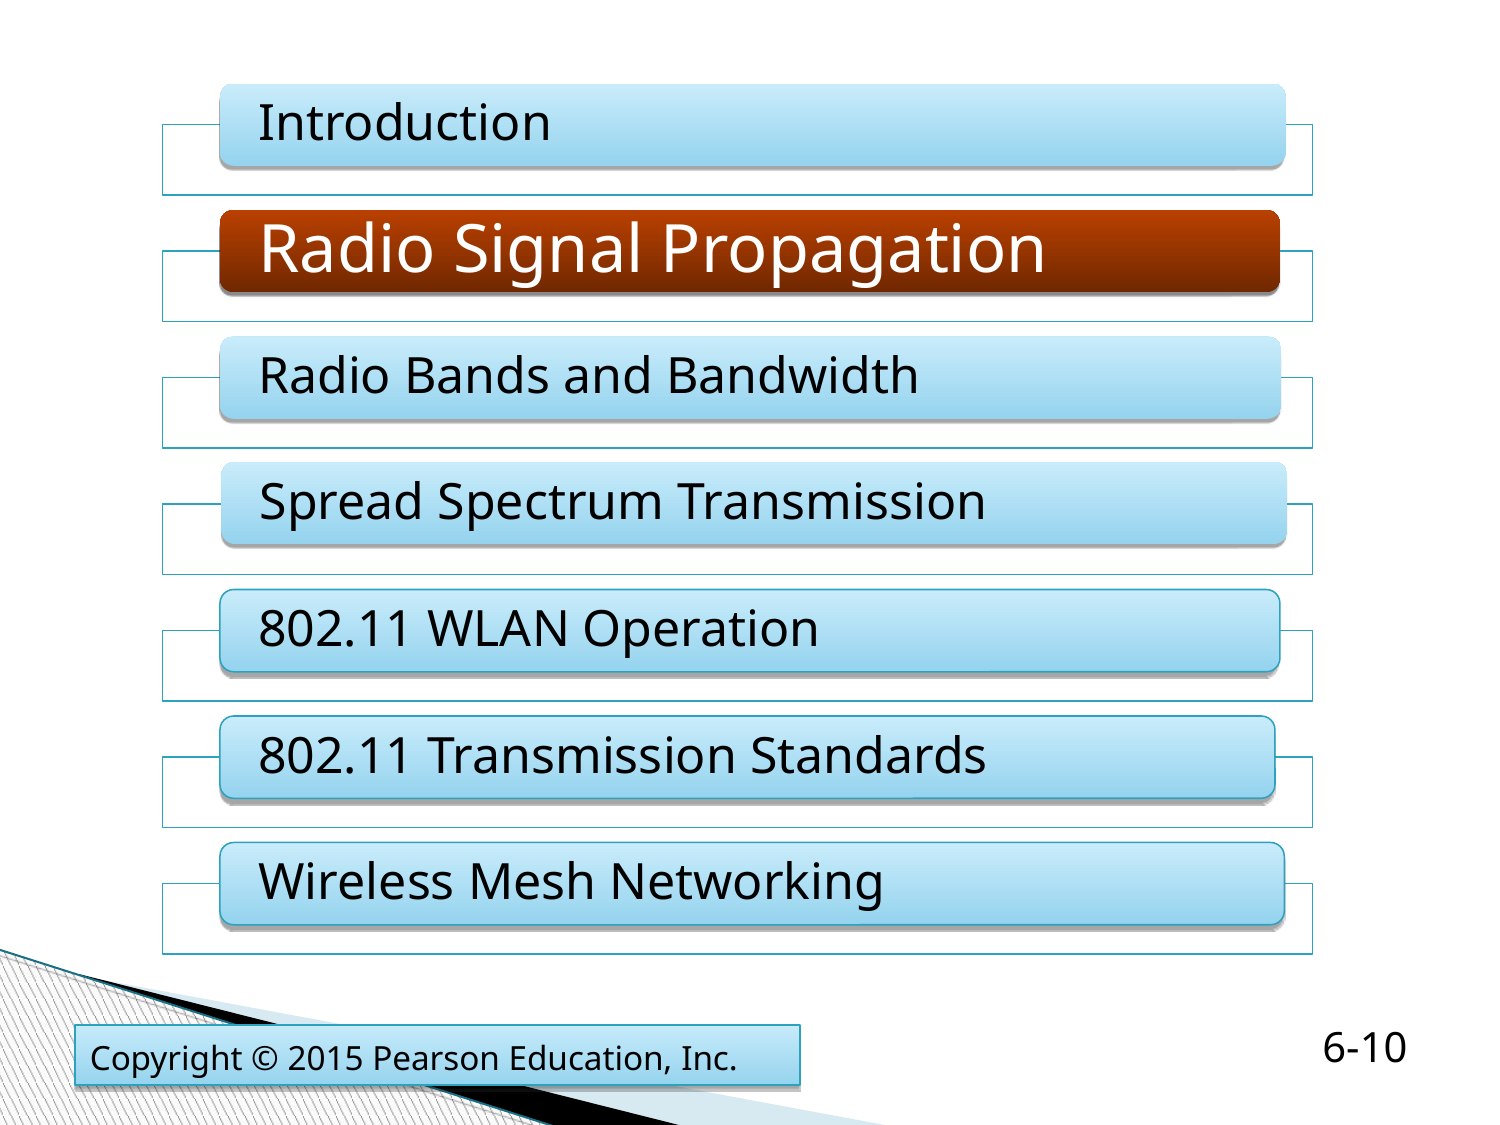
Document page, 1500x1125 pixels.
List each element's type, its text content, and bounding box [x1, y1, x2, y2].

text_box 802.11 WLAN Operation [219, 589, 1280, 672]
footer Copyright © 2015 Pearson Education, Inc. [75, 1025, 800, 1085]
text_box Spread Spectrum Transmission [221, 461, 1288, 545]
text_box Radio Signal Propagation [219, 210, 1280, 293]
text_box [162, 757, 1313, 828]
text_box [162, 251, 1313, 322]
text_box Introduction [219, 83, 1286, 166]
text_box [162, 504, 1313, 575]
text_box [162, 377, 1313, 448]
text_box [162, 124, 1313, 195]
text_box [162, 883, 1313, 954]
text_box Radio Bands and Bandwidth [219, 336, 1282, 419]
text_box [162, 630, 1313, 701]
slide_number 6-1 [1250, 1025, 1423, 1085]
text_box Wireless Mesh Networking [219, 842, 1285, 925]
text_box 802.11 Transmission Standards [219, 715, 1276, 799]
picture [0, 952, 543, 1125]
